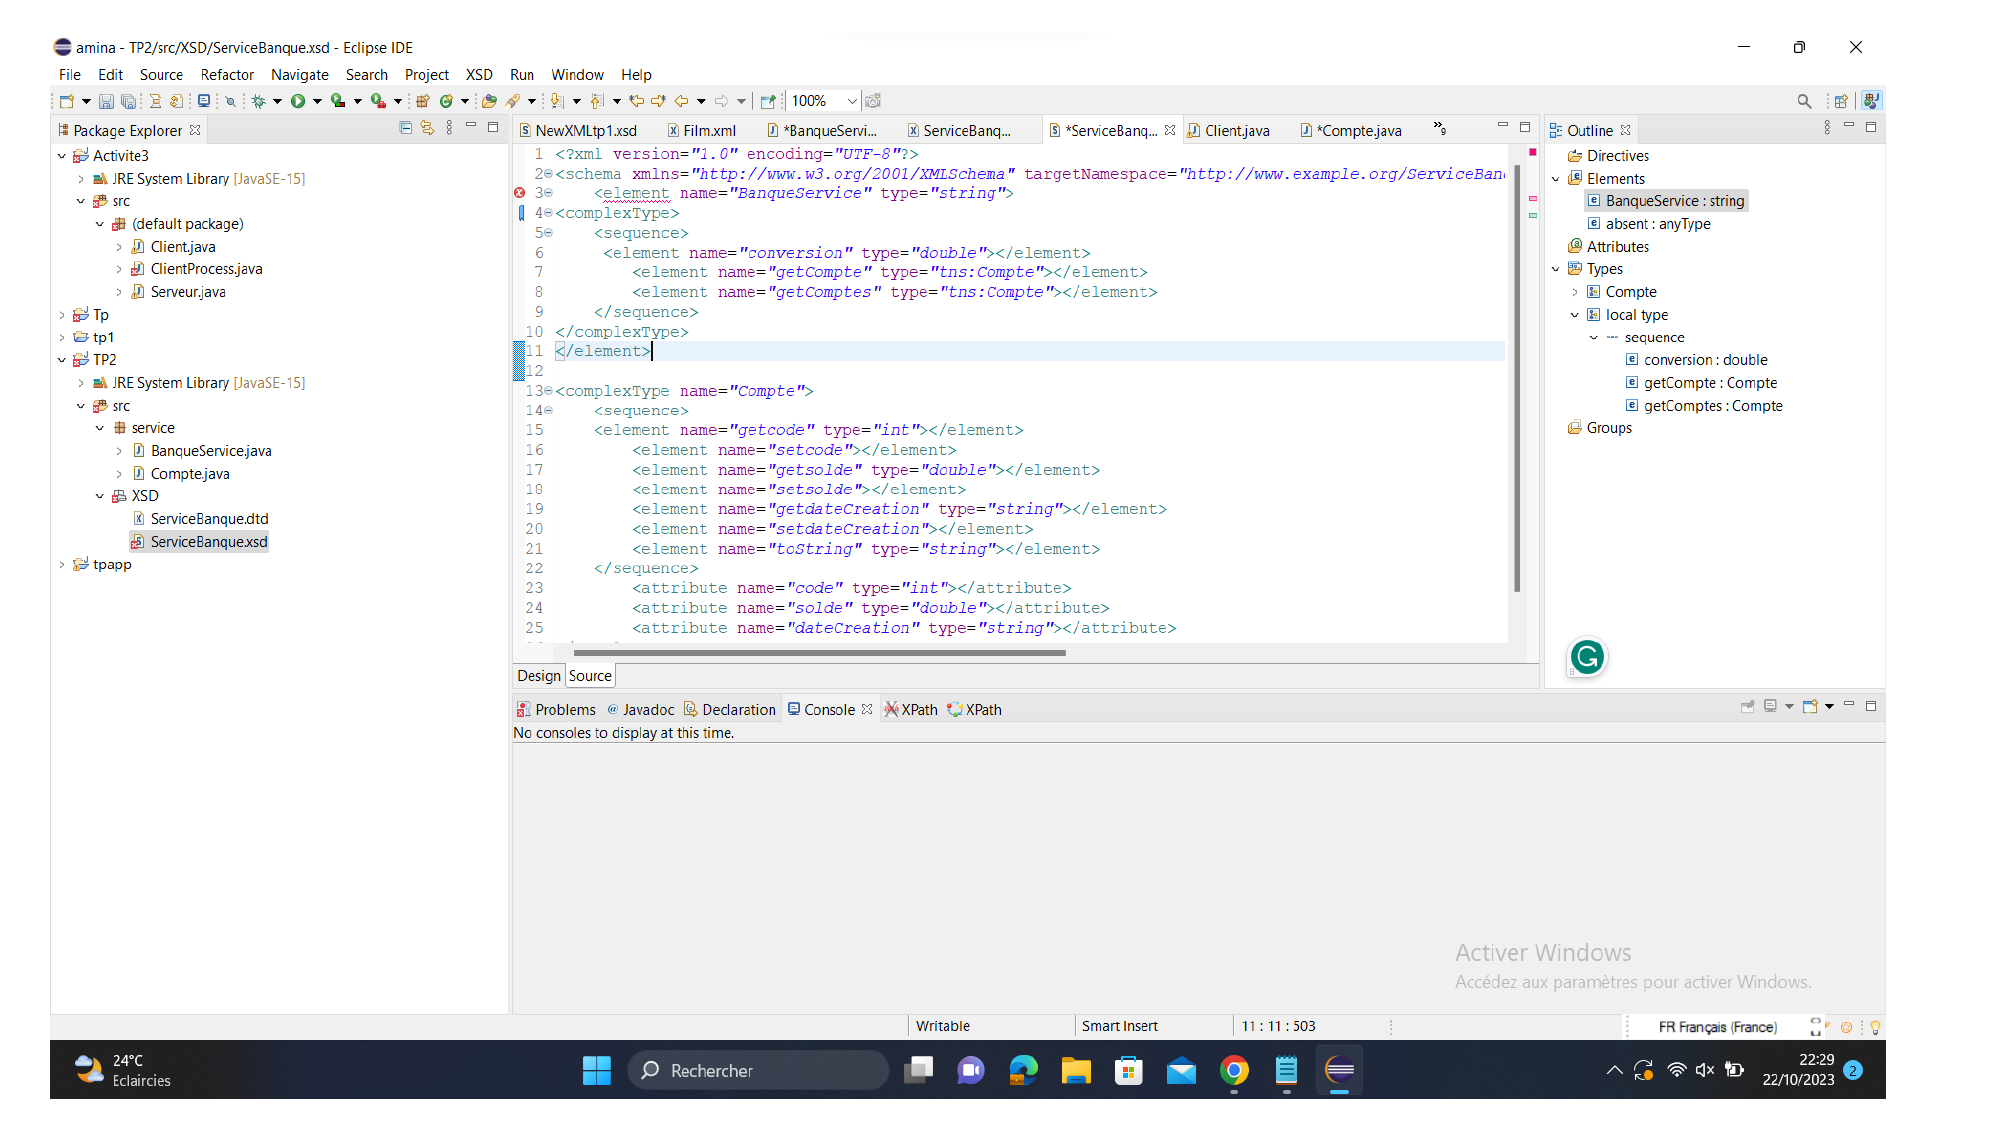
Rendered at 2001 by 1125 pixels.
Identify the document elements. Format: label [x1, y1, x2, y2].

picture [50, 33, 1886, 1099]
